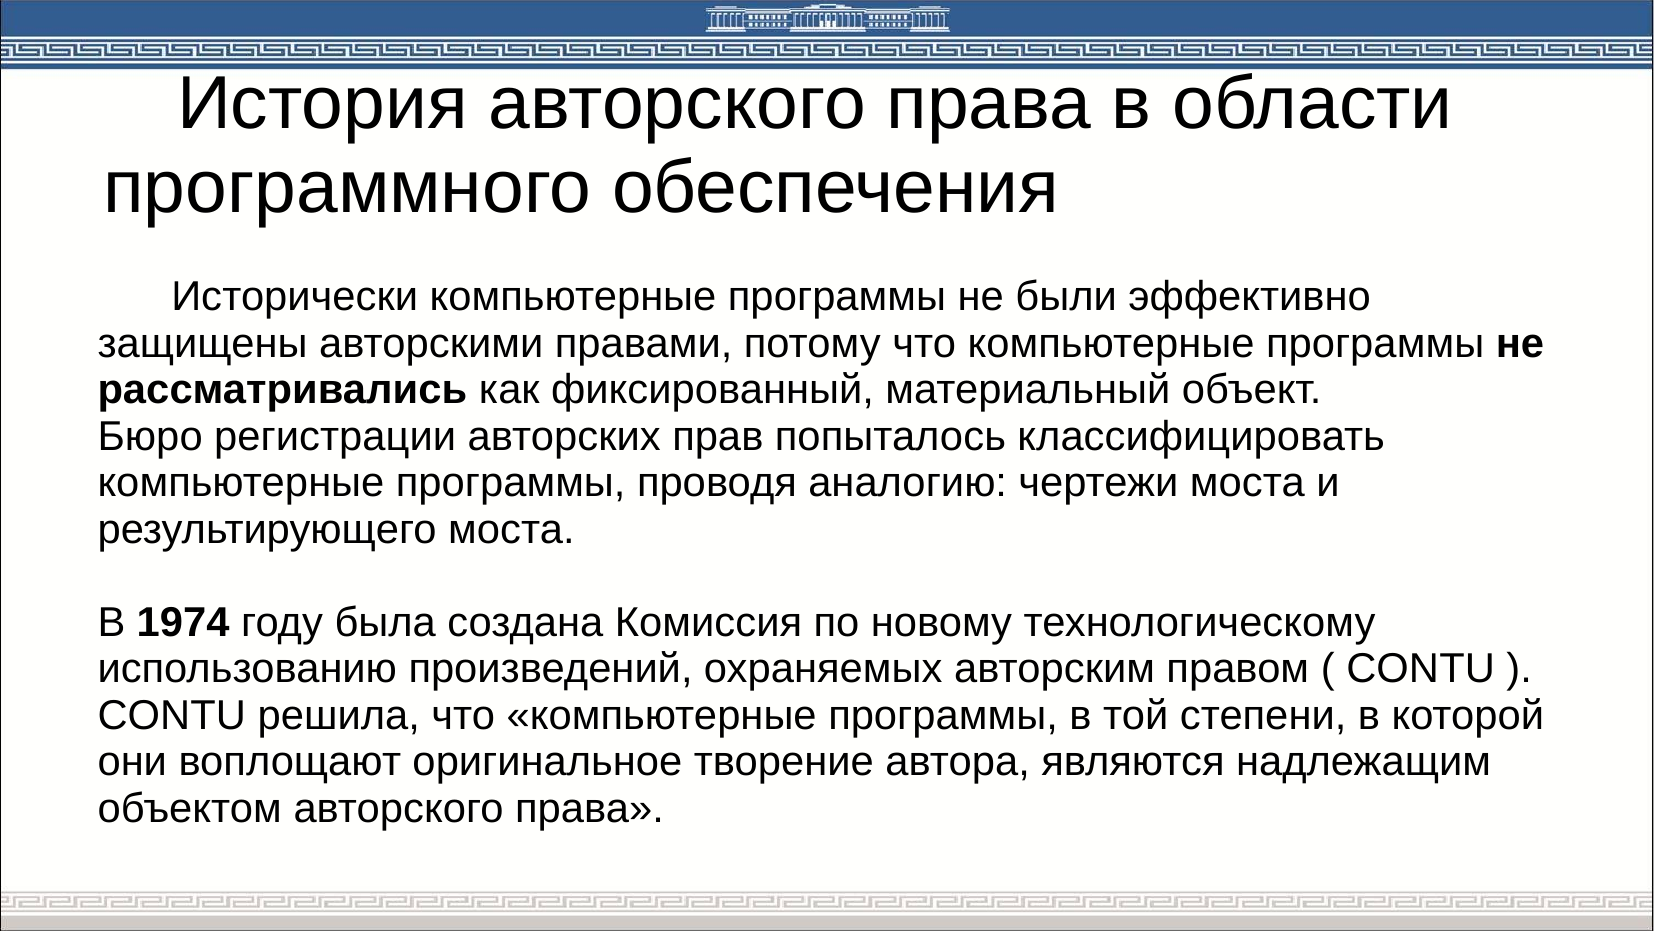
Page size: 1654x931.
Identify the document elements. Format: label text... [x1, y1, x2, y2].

text_box Исторически компьютерные программы не были эффективно защищены авторскими правами, потому что компьютерные программы не рассматривались как фиксированный, материальный объект. Бюро регистрации авторских прав попыталось классифицировать компьютерные программы, проводя аналогию: чертежи моста и результирующего моста. В 1974 году была создана Комиссия по новому технологическому использованию произведений, охраняемых авторским правом ( CONTU ). CONTU решила, что «компьютерные программы, в той степени, в которой они воплощают оригинальное творение автора, являются надлежащим объектом авторского права». [82, 265, 1571, 931]
text_box История авторского права в области программного обеспечения [88, 53, 1477, 237]
picture [0, 0, 1654, 931]
